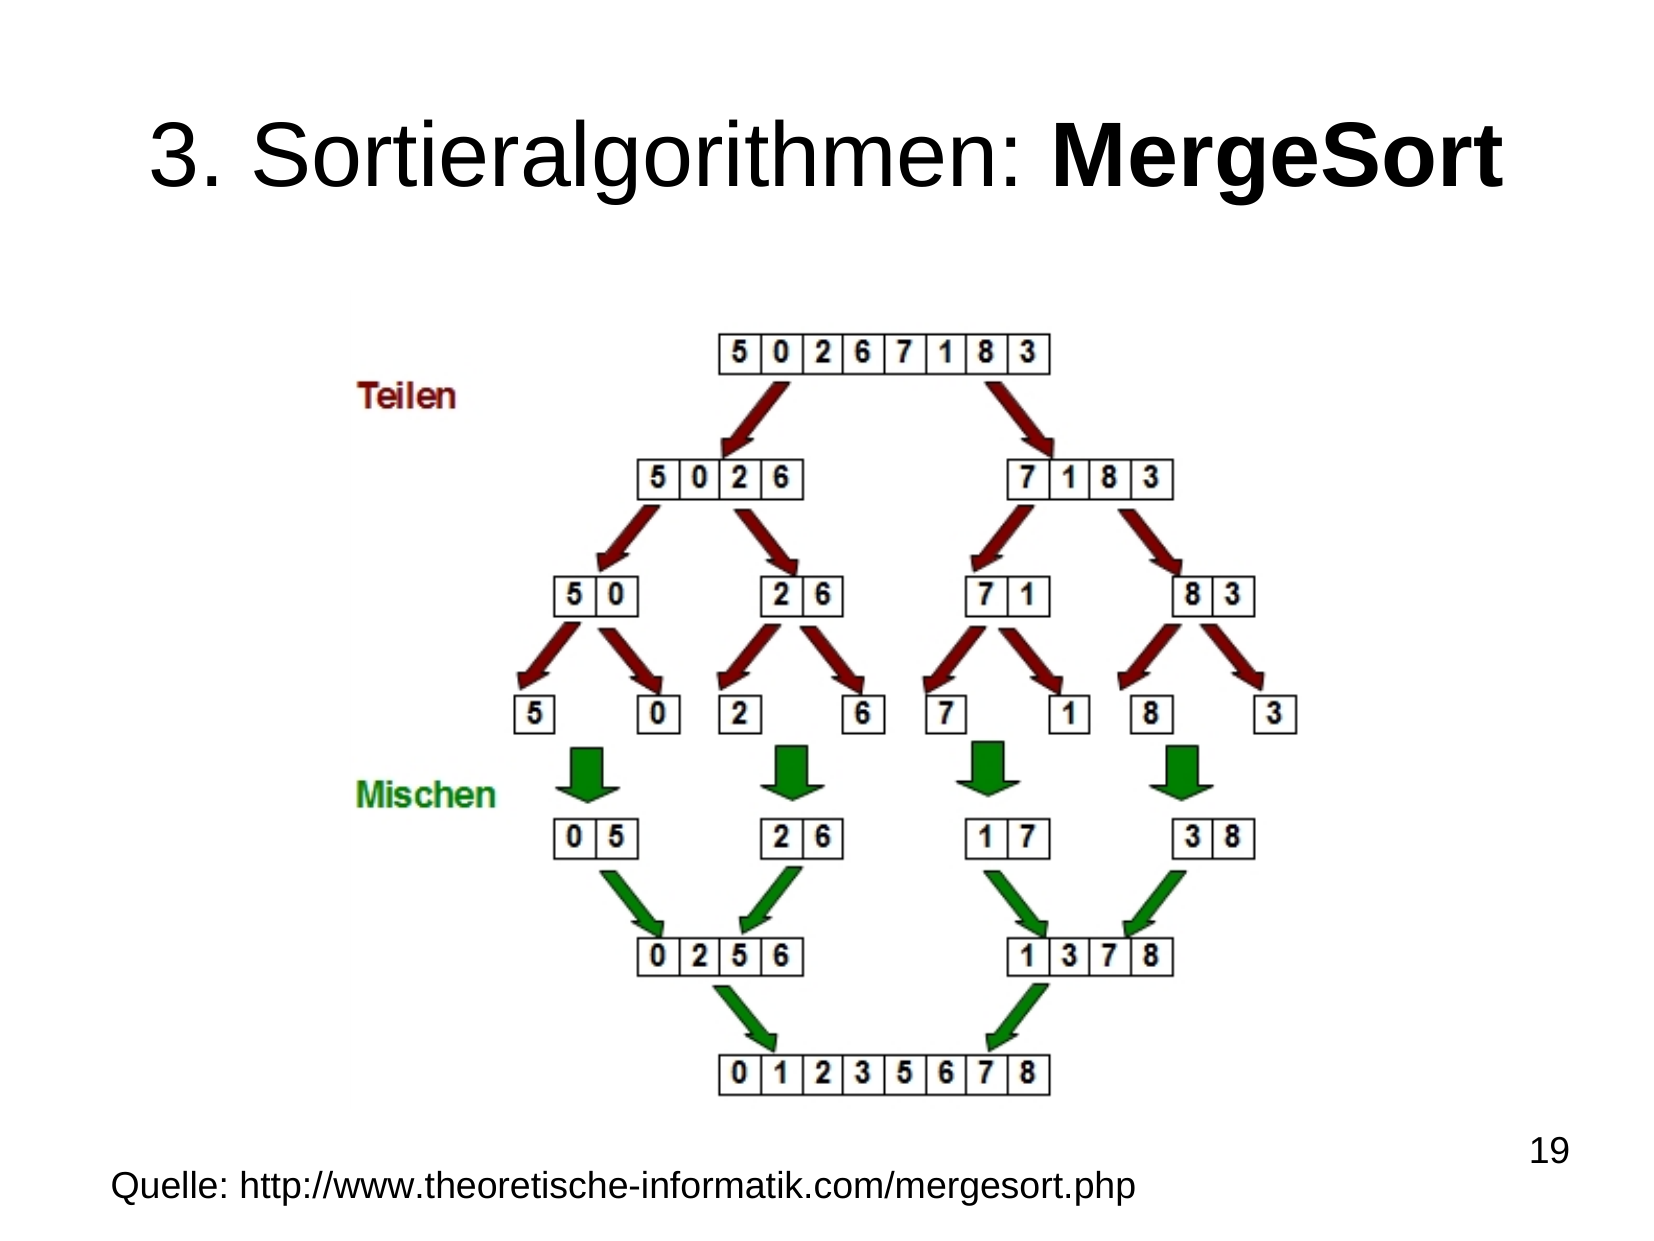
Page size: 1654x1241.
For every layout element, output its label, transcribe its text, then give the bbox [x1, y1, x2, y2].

title 3. Sortieralgorithmen: MergeSort [82, 49, 1571, 257]
picture [349, 290, 1304, 1109]
text_box Quelle: http://www.theoretische-informatik.com/mergesort.php [95, 1157, 1453, 1215]
